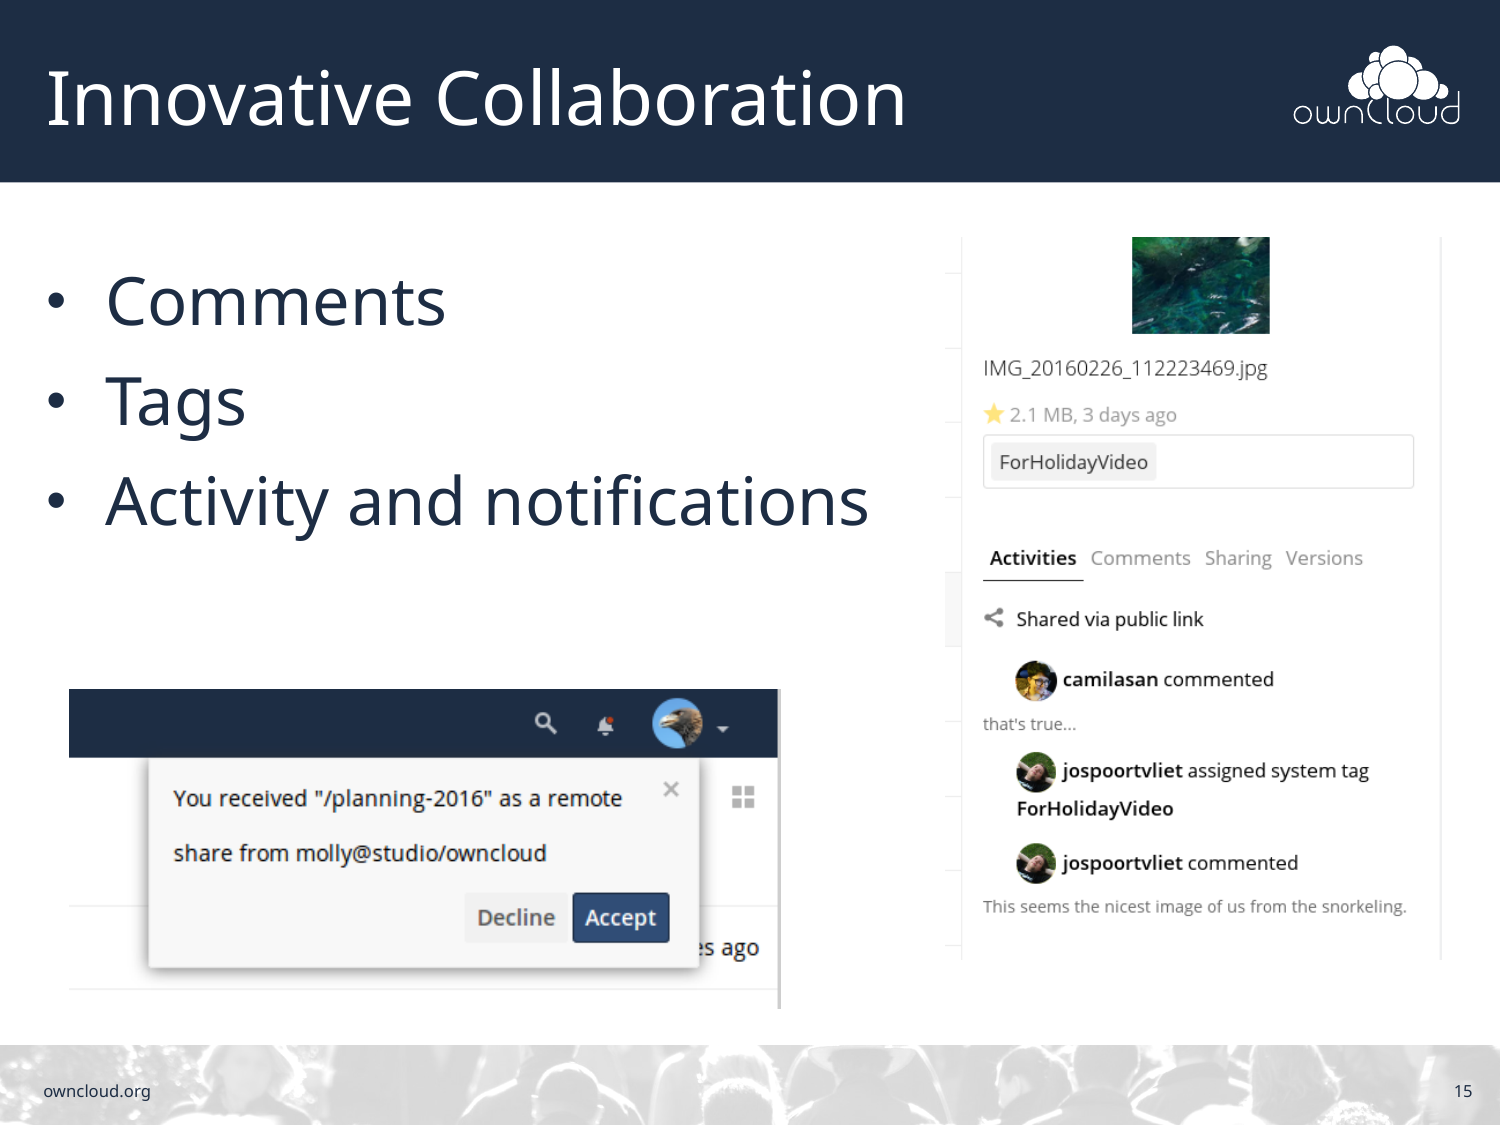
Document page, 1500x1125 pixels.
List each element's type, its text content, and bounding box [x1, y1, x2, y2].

picture [0, 1045, 1500, 1125]
picture [945, 237, 1442, 961]
list Comments Tags Activity and notifications [46, 254, 1465, 1026]
title Innovative Collaboration [46, 5, 1258, 187]
picture [69, 689, 781, 1009]
